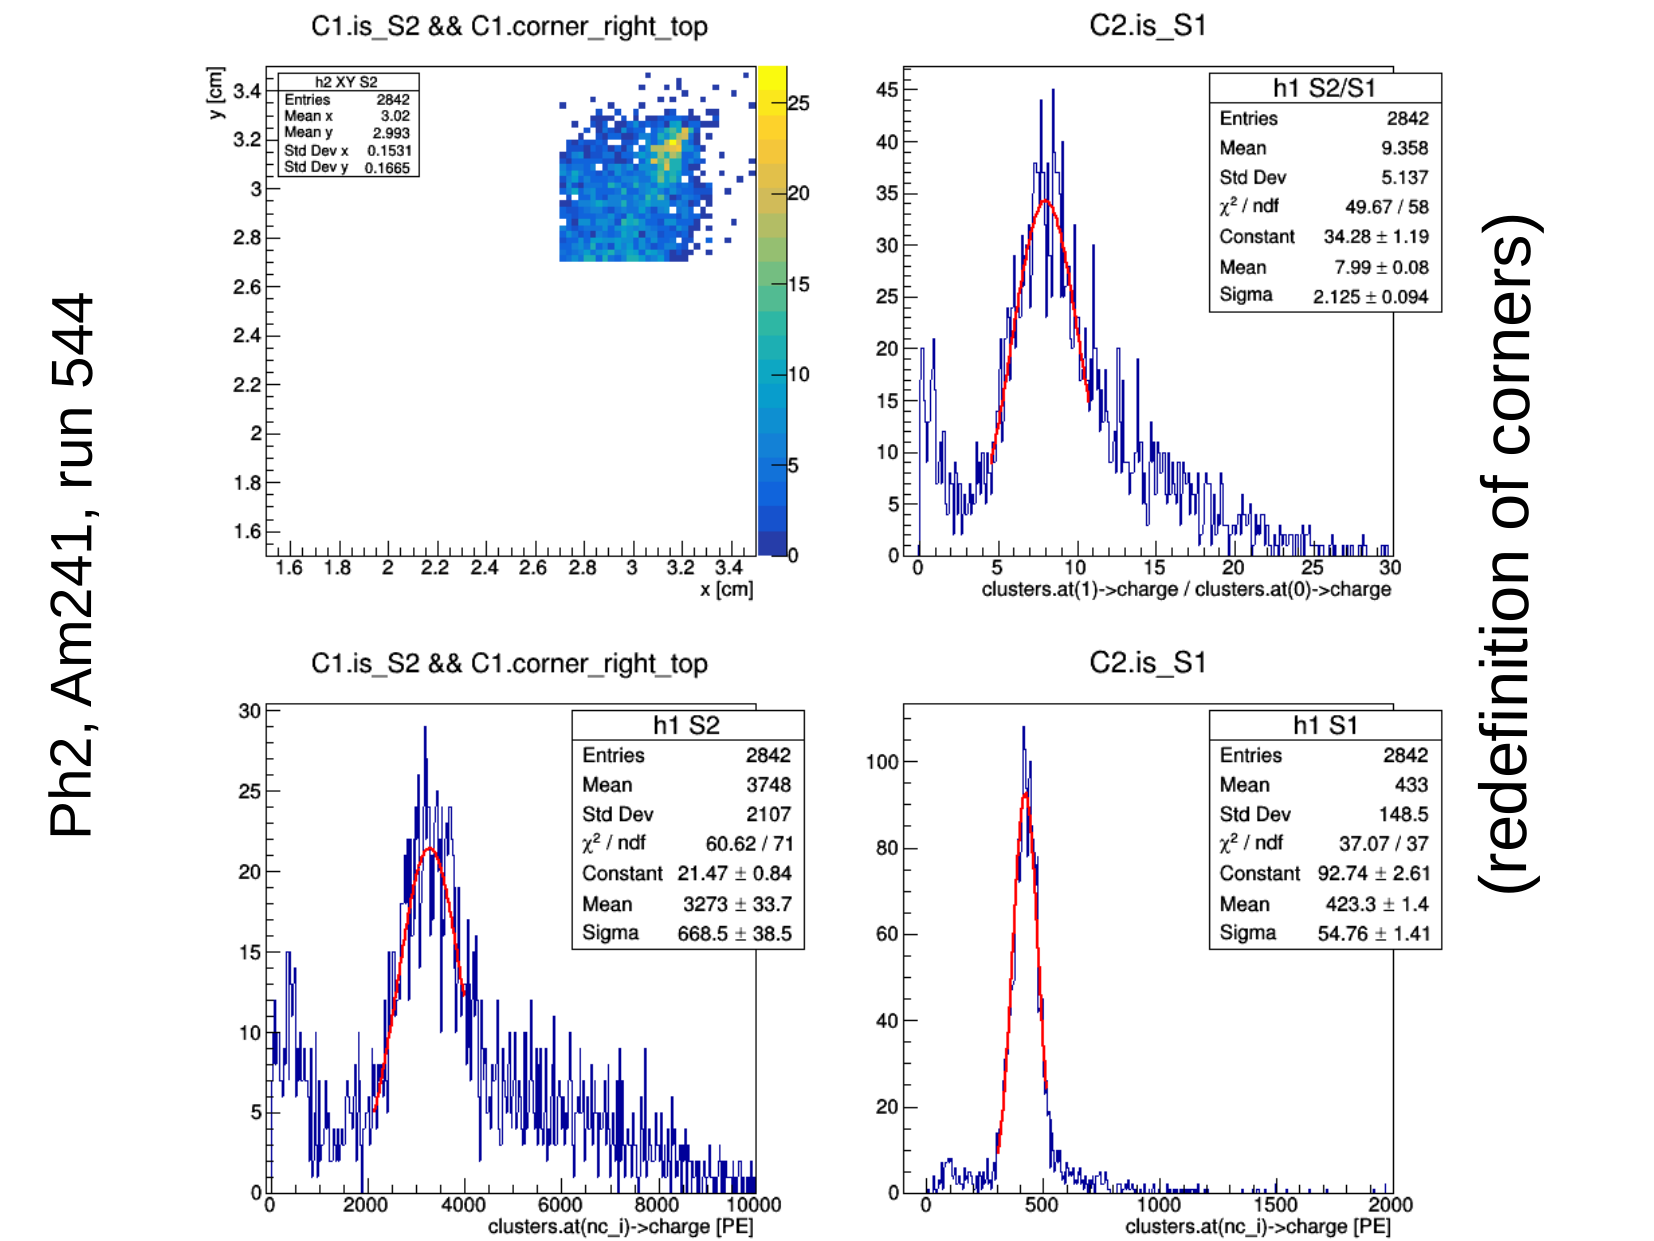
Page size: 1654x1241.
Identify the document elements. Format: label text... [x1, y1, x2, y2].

text_box (redefinition of corners) [1457, 29, 1627, 1081]
picture [204, 3, 1448, 1241]
text_box Ph2, Am241, run 544 [30, 225, 170, 907]
